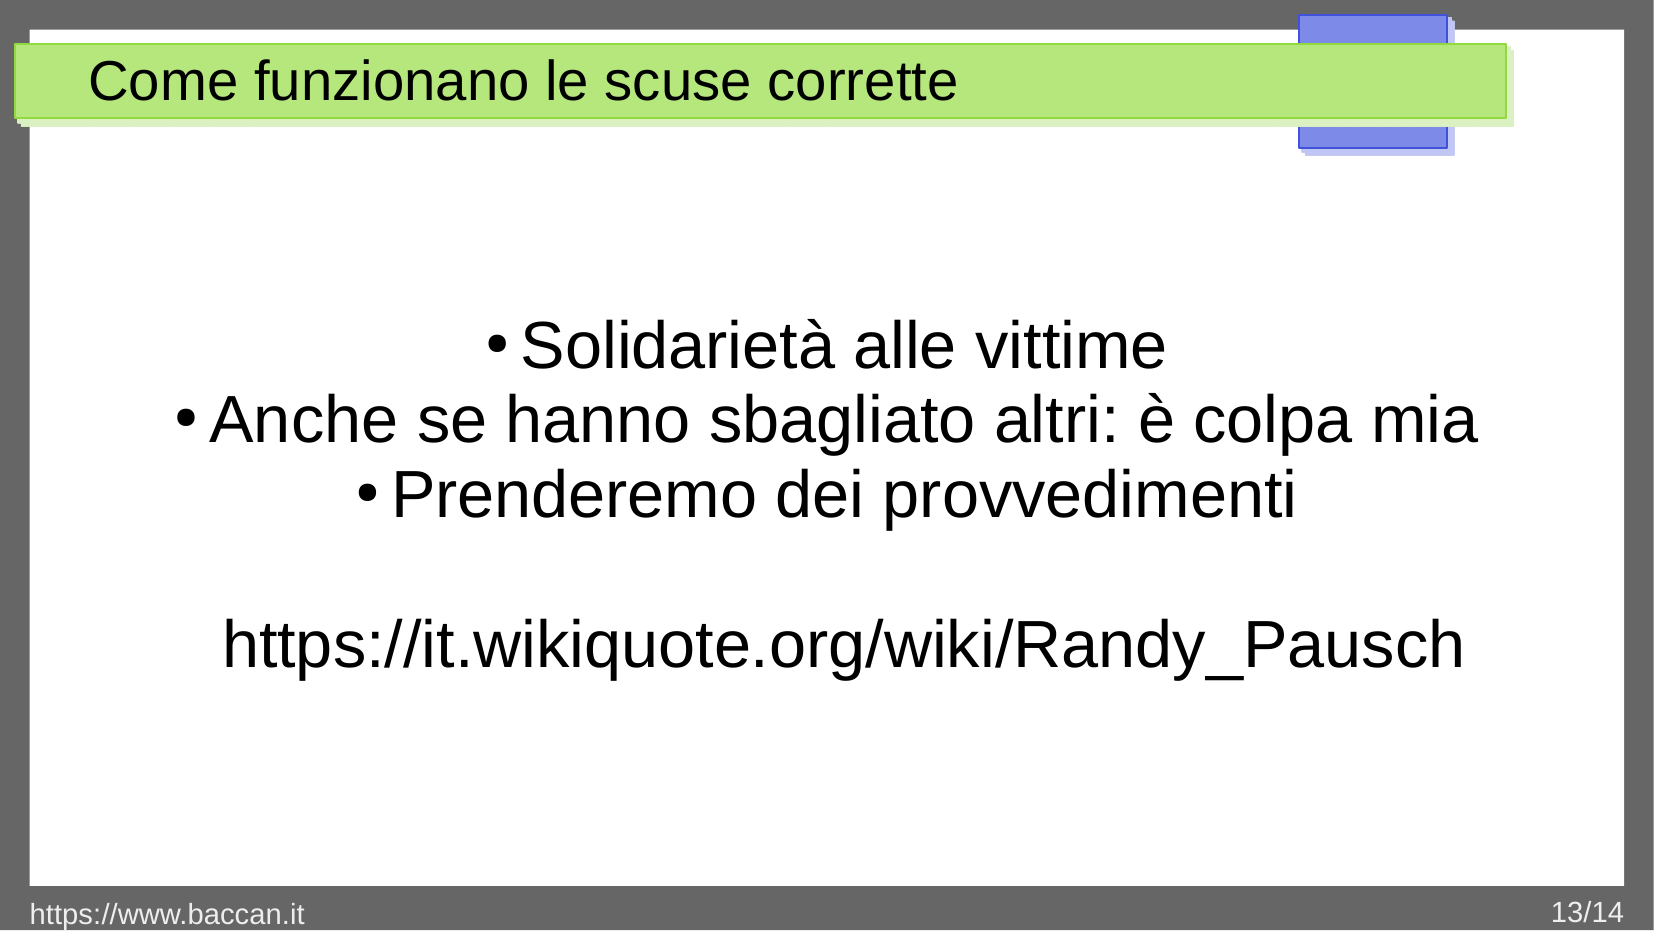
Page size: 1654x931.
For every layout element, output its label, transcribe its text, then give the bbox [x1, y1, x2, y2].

subtitle Solidarietà alle vittime Anche se hanno sbagliato altri: è colpa mia Prenderemo dei provvedimenti https://it.wikiquote.org/wiki/Randy_Pausch [88, 177, 1565, 813]
title Come funzionano le scuse corrette [88, 44, 1506, 119]
